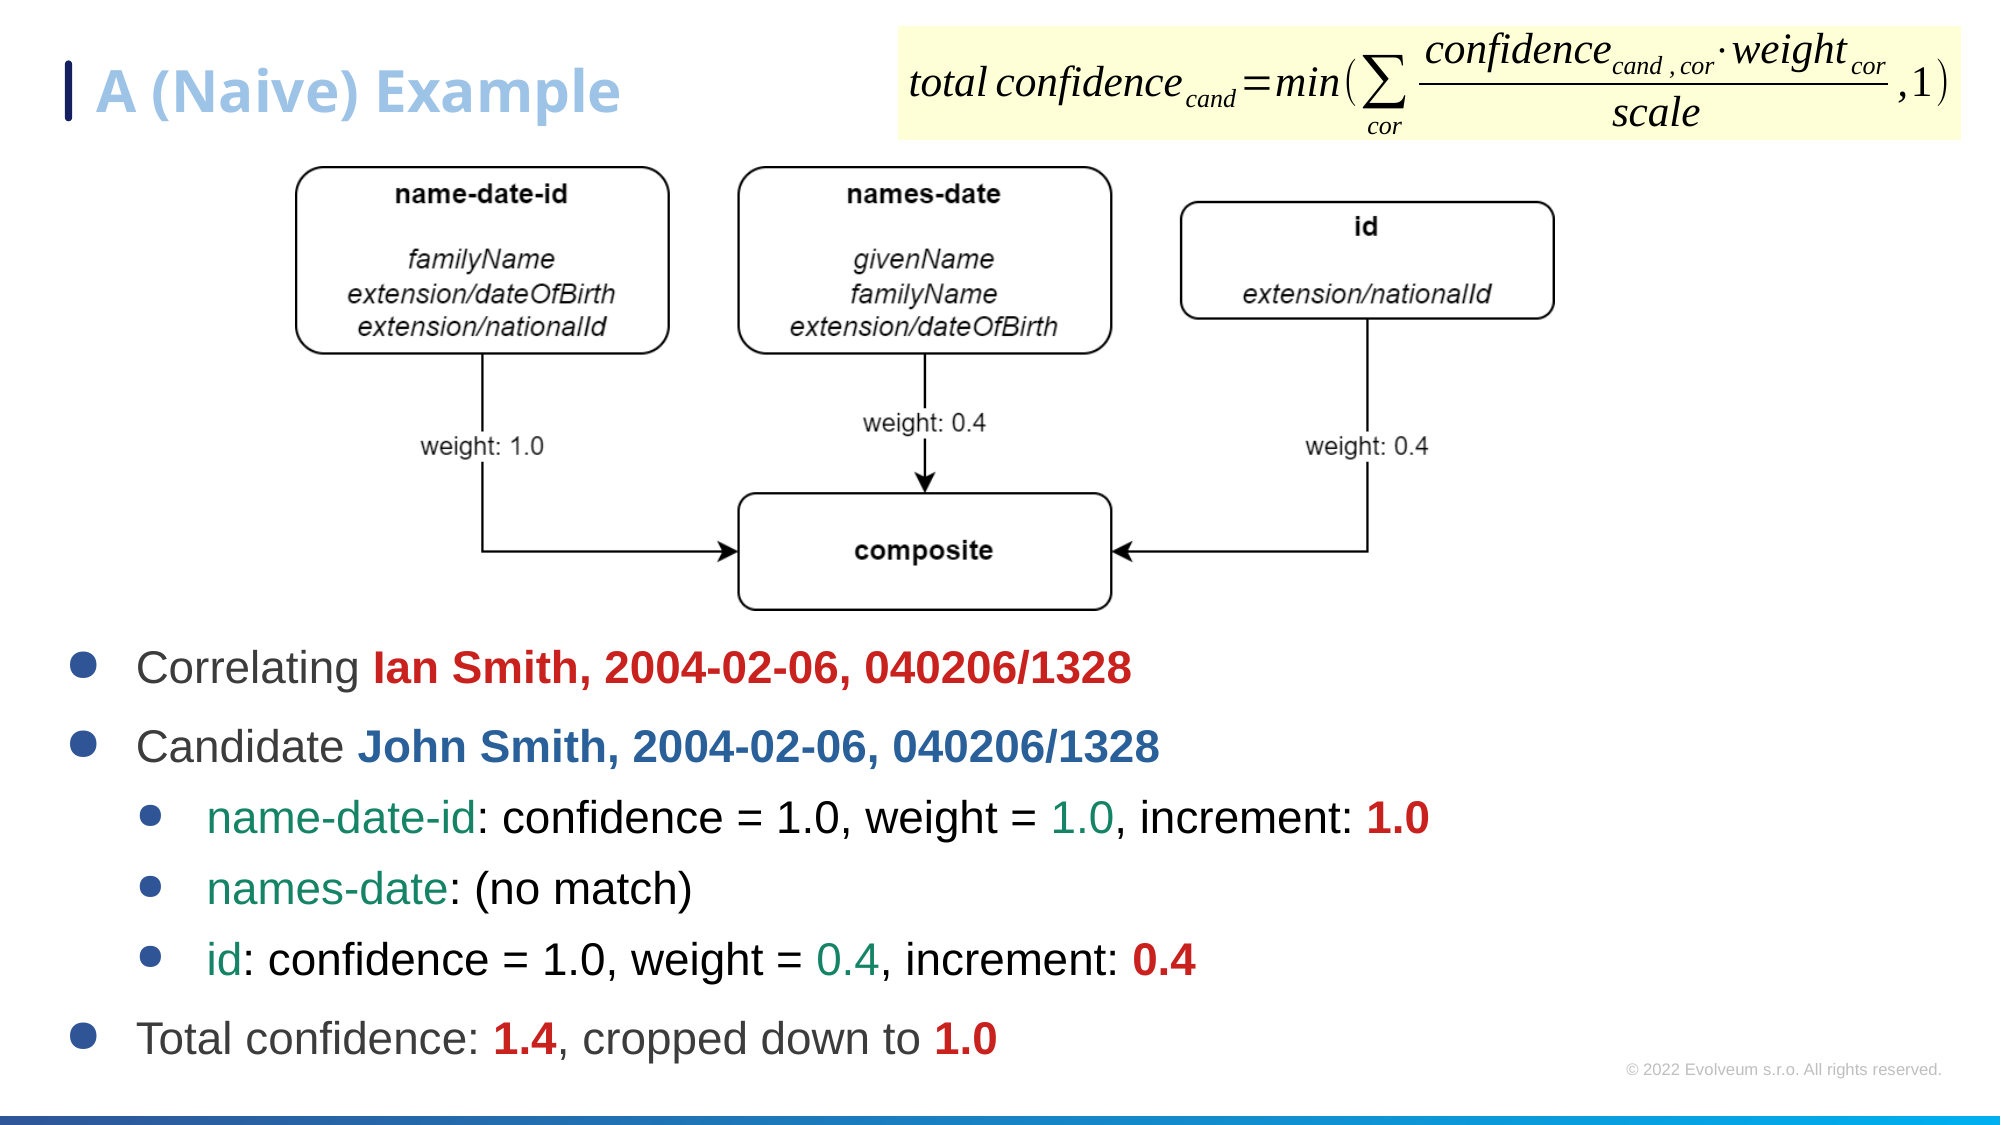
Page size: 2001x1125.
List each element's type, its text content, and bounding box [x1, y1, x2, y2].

chart [897, 25, 1961, 141]
picture [295, 166, 1555, 611]
title A (Naive) Example [96, 47, 897, 133]
list Correlating Ian Smith, 2004-02-06, 040206/1328 Candidate John Smith, 2004-02-06, 040206/1328 name-date-id: confidence = 1.0, weight = 1.0, increment: 1.0 names-date: (no match) id: confidence = 1.0, weight = 0.4, increment: 0.4 Total confidence: 1.4, cropped down to 1.0 [50, 634, 1881, 1125]
